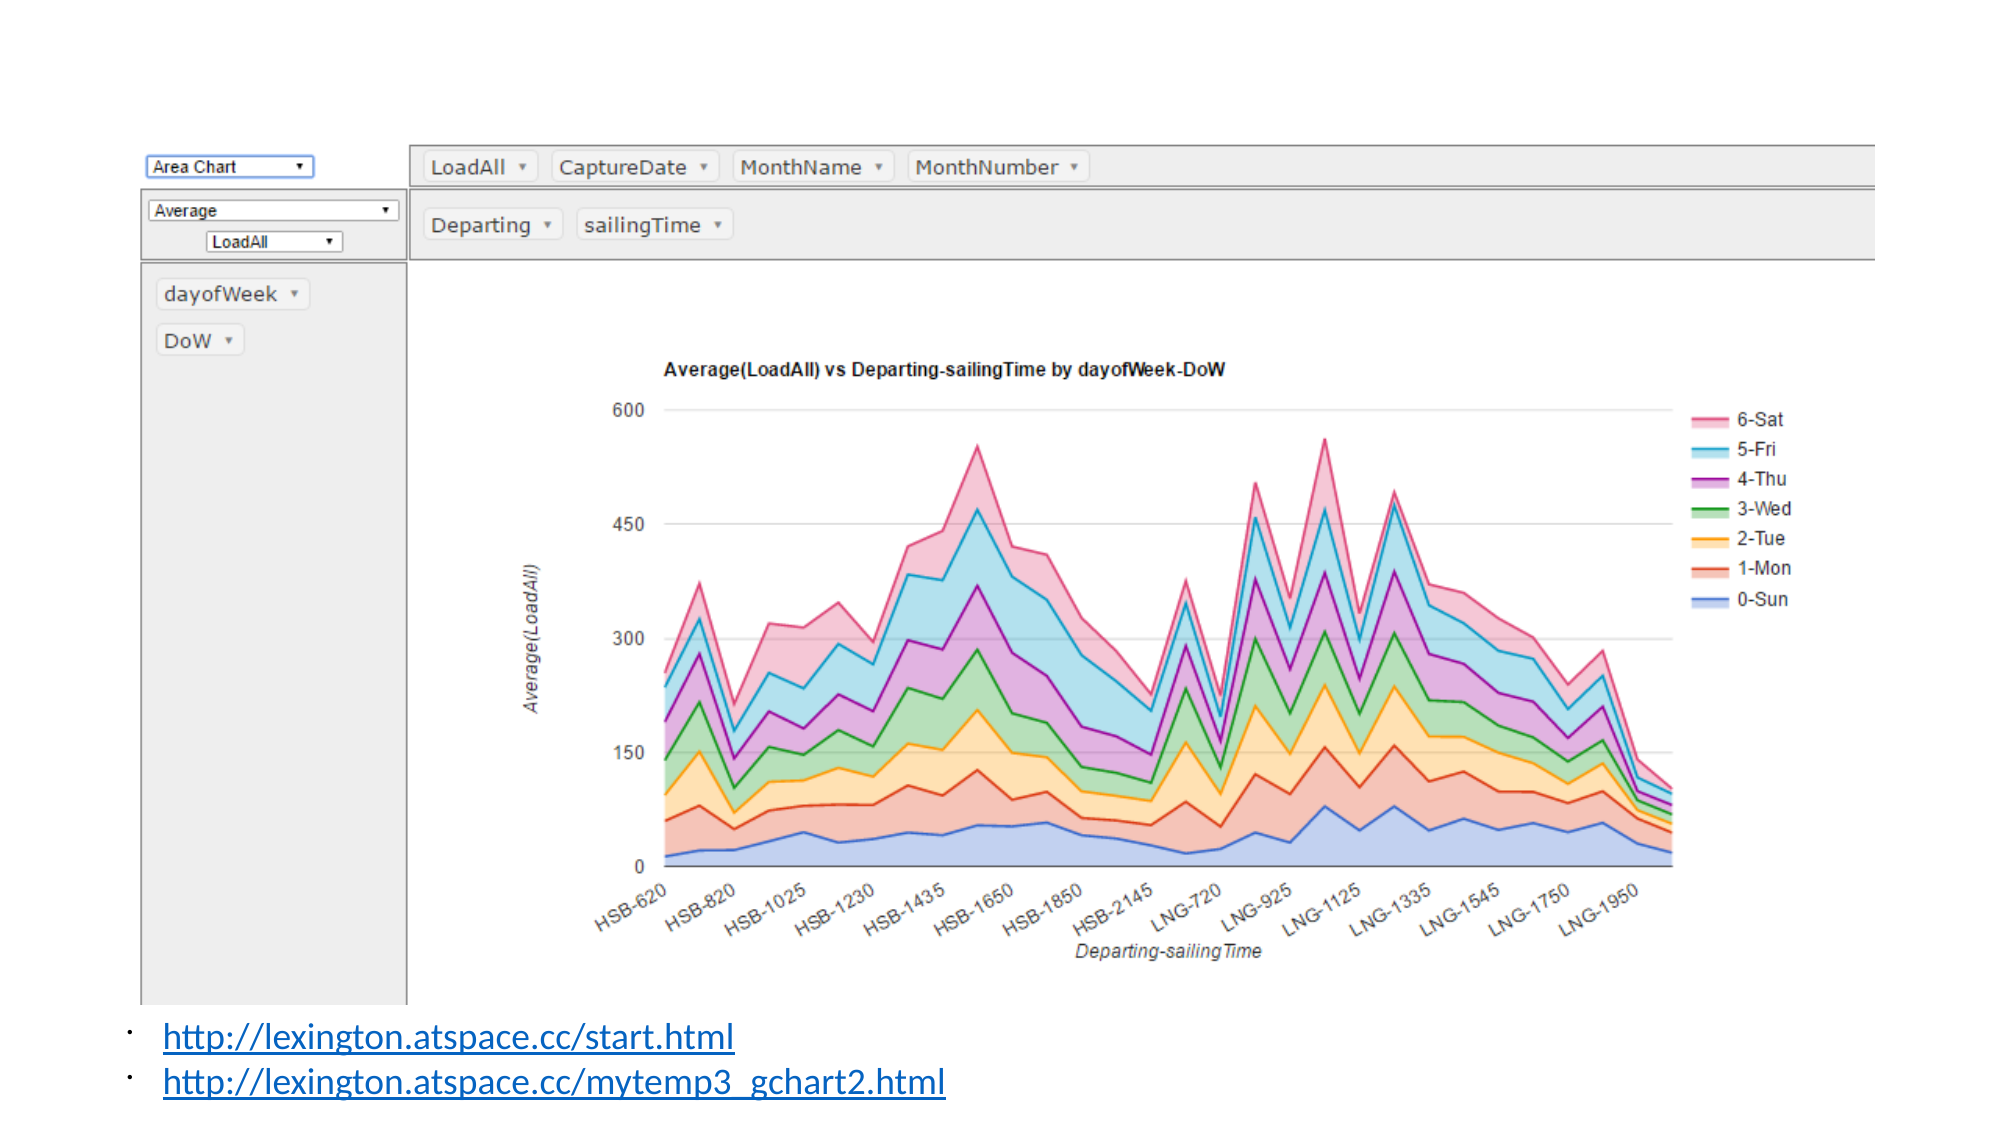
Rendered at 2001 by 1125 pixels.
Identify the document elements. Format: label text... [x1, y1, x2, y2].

picture [125, 120, 1875, 1005]
text_box http://lexington.atspace.cc/start.html http://lexington.atspace.cc/mytemp3_gchart2.html [112, 1004, 970, 1110]
